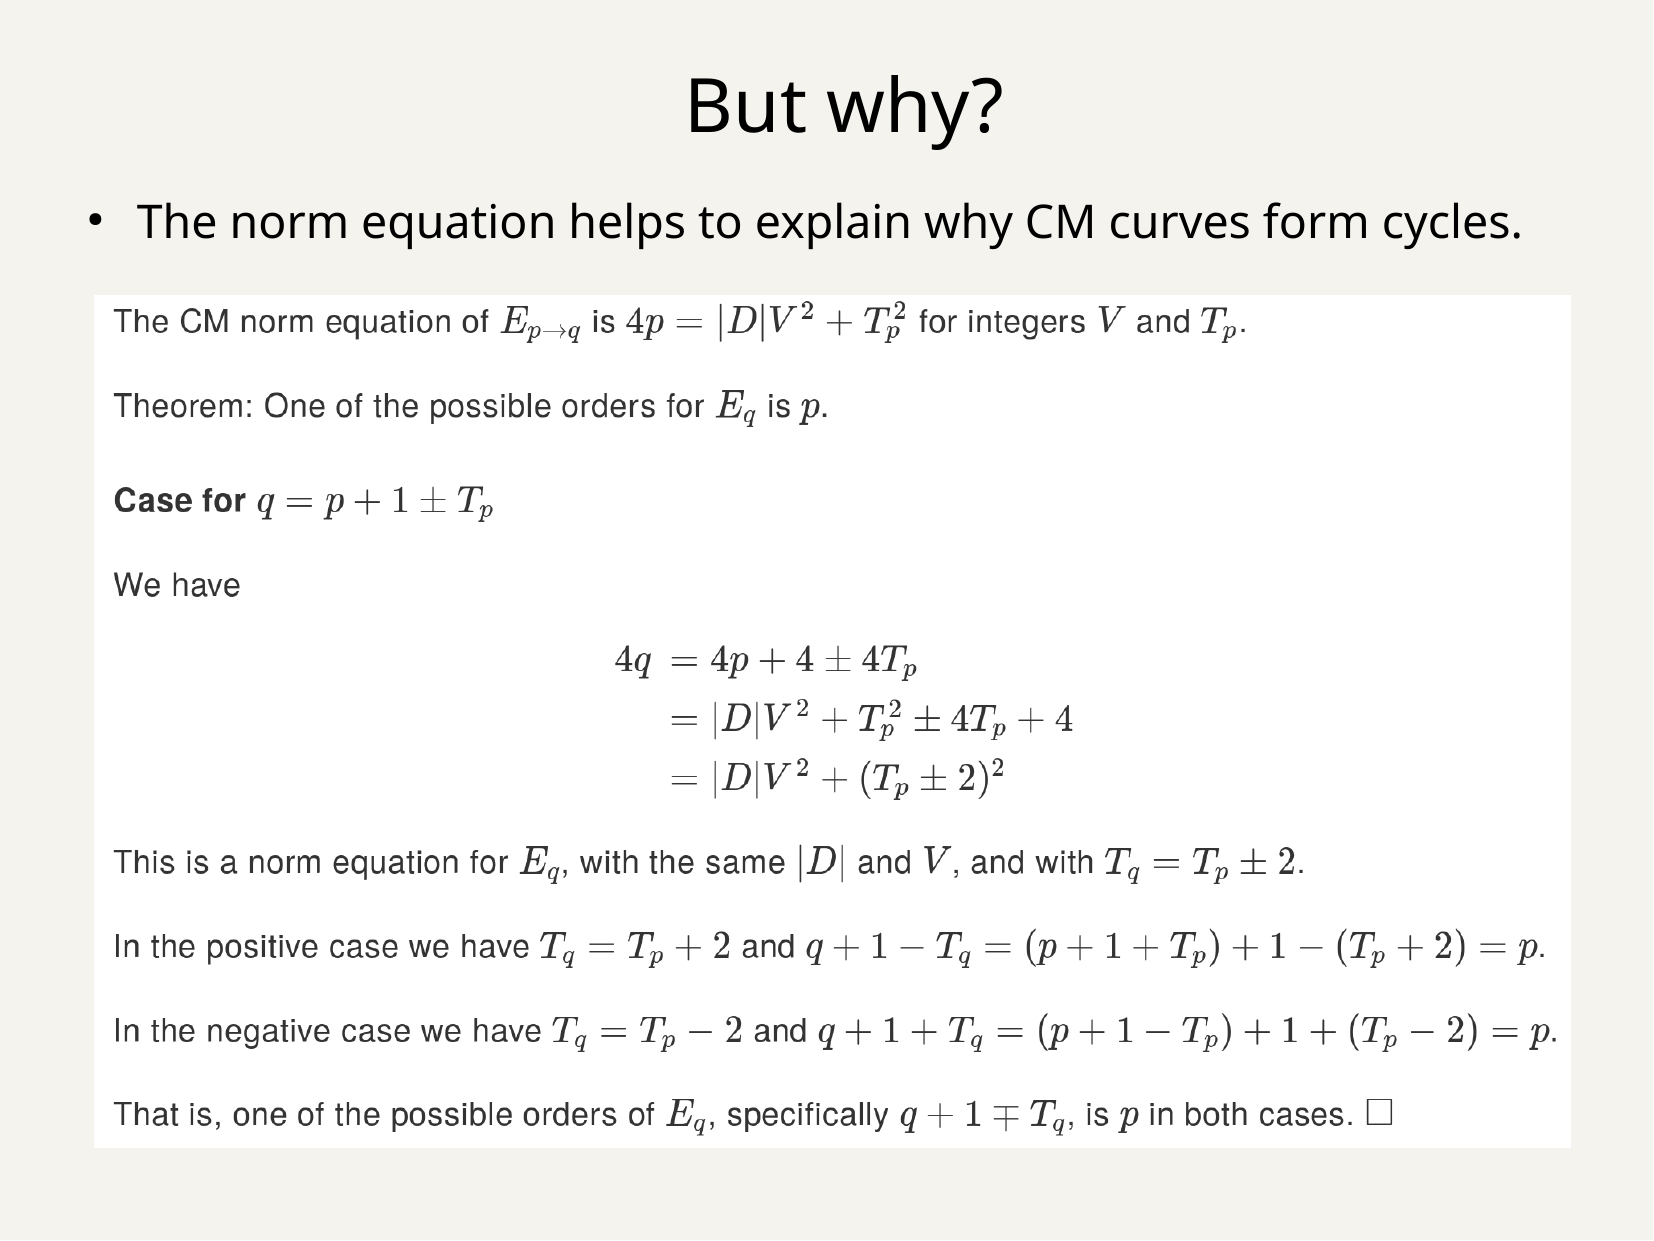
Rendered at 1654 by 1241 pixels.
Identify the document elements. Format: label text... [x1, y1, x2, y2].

list The norm equation helps to explain why CM curves form cycles. [70, 188, 1571, 308]
picture [94, 295, 1571, 1149]
title But why? [82, 0, 1607, 213]
